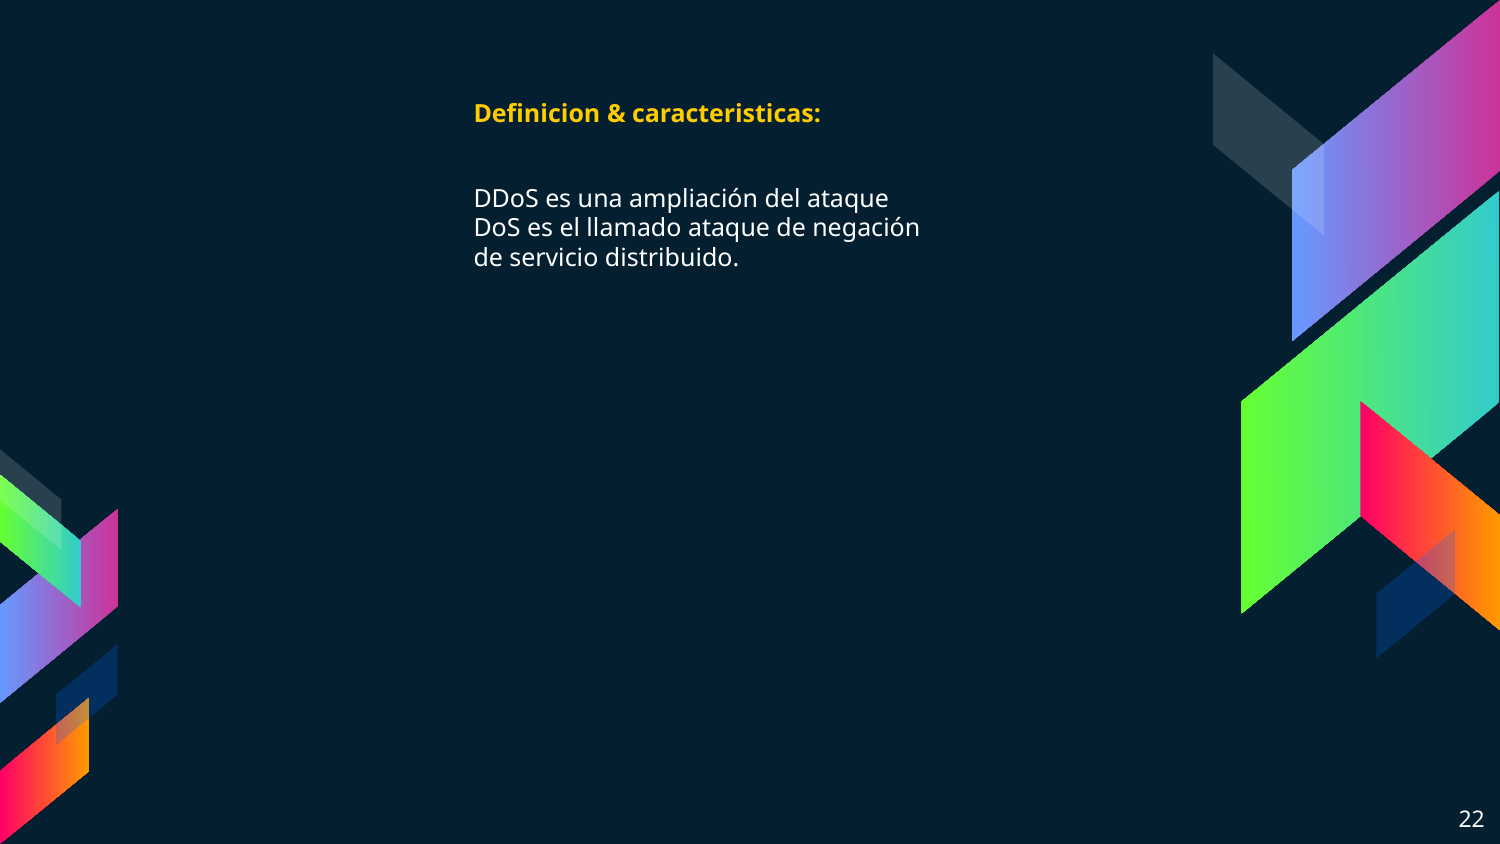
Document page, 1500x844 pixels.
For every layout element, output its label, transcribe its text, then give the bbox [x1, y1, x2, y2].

slide_number <number> [1403, 789, 1500, 844]
list Definicion & caracteristicas: DDoS es una ampliación del ataque DoS es el llamado ataque de negación de servicio distribuido. [458, 82, 939, 553]
